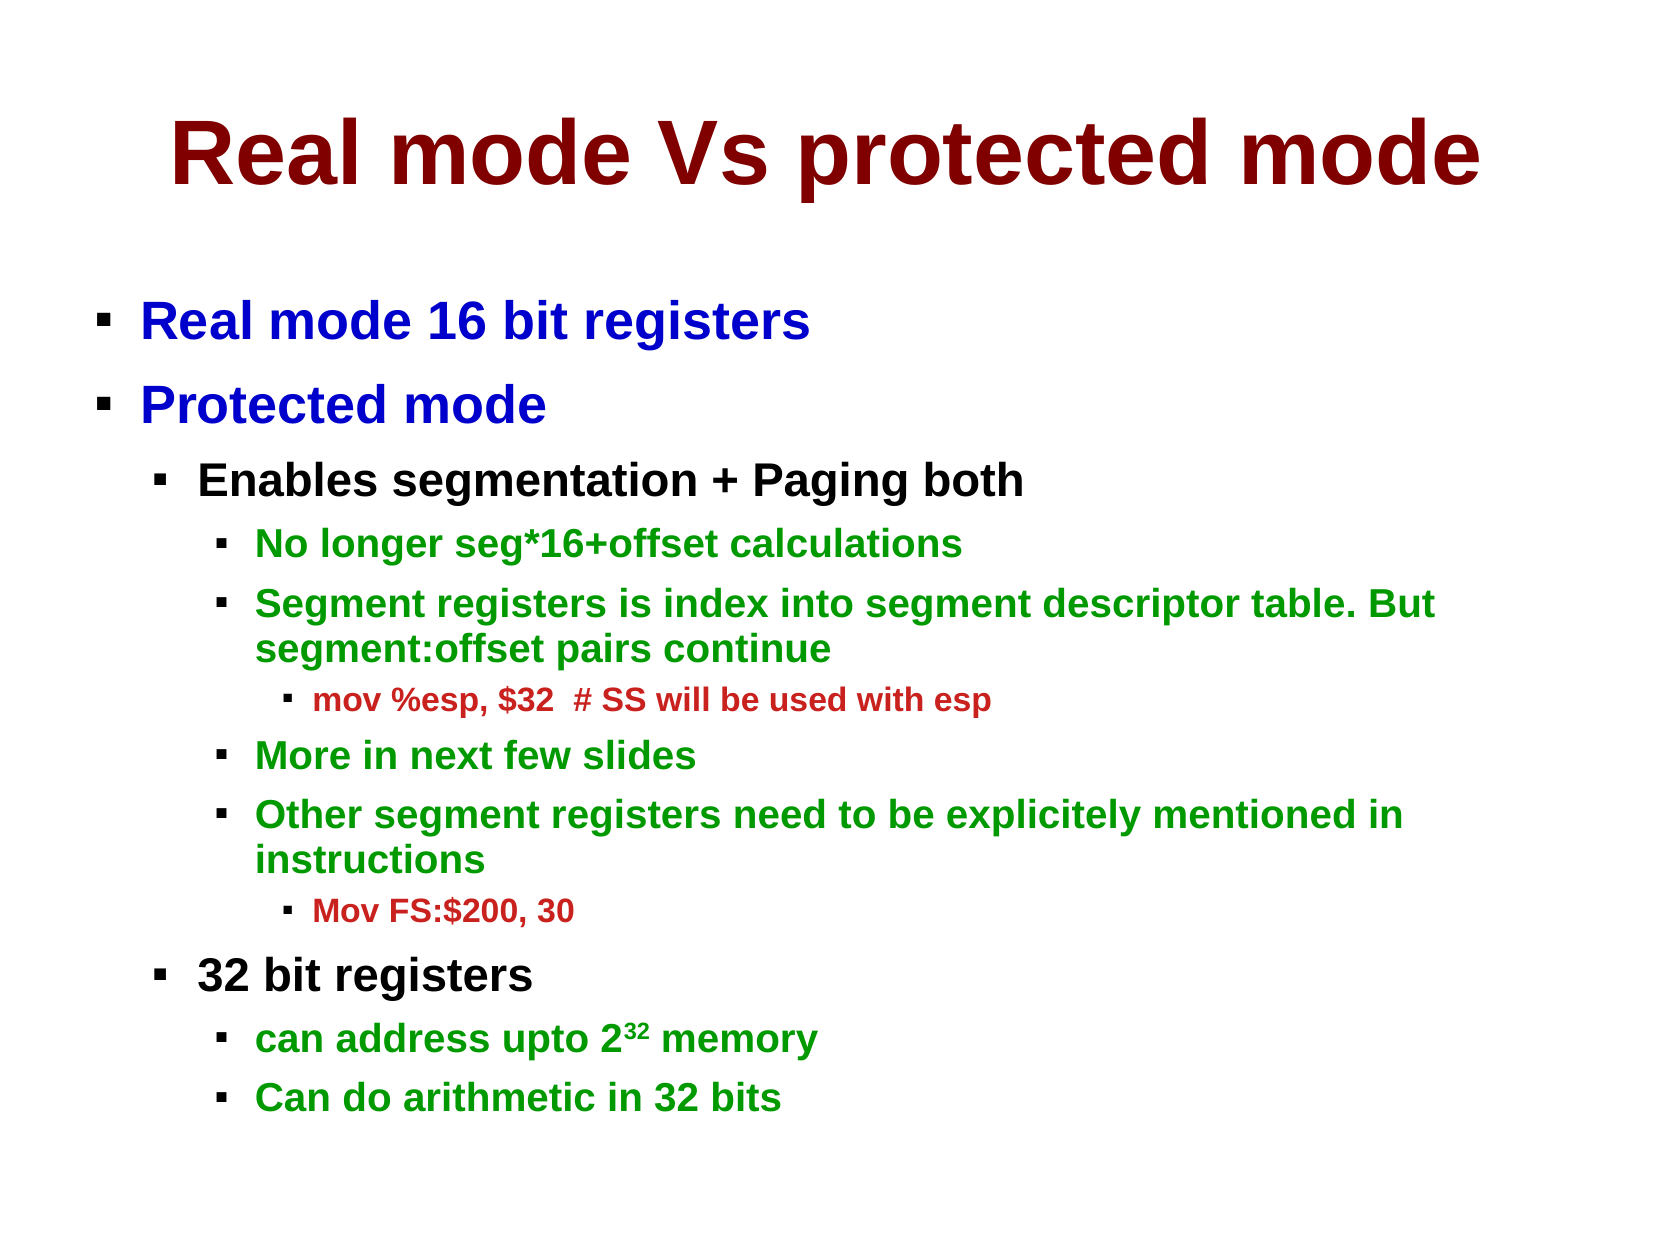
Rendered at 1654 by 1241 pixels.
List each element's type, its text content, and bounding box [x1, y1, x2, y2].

title Real mode Vs protected mode [82, 49, 1571, 257]
list Real mode 16 bit registers Protected mode Enables segmentation + Paging both No longer seg*16+offset calculations Segment registers is index into segment descriptor table. But segment:offset pairs continue mov %esp, $32 # SS will be used with esp More in next few slides Other segment registers need to be explicitely mentioned in instructions Mov FS:$200, 30 32 bit registers can address upto 232 memory Can do arithmetic in 32 bits [82, 290, 1583, 1123]
